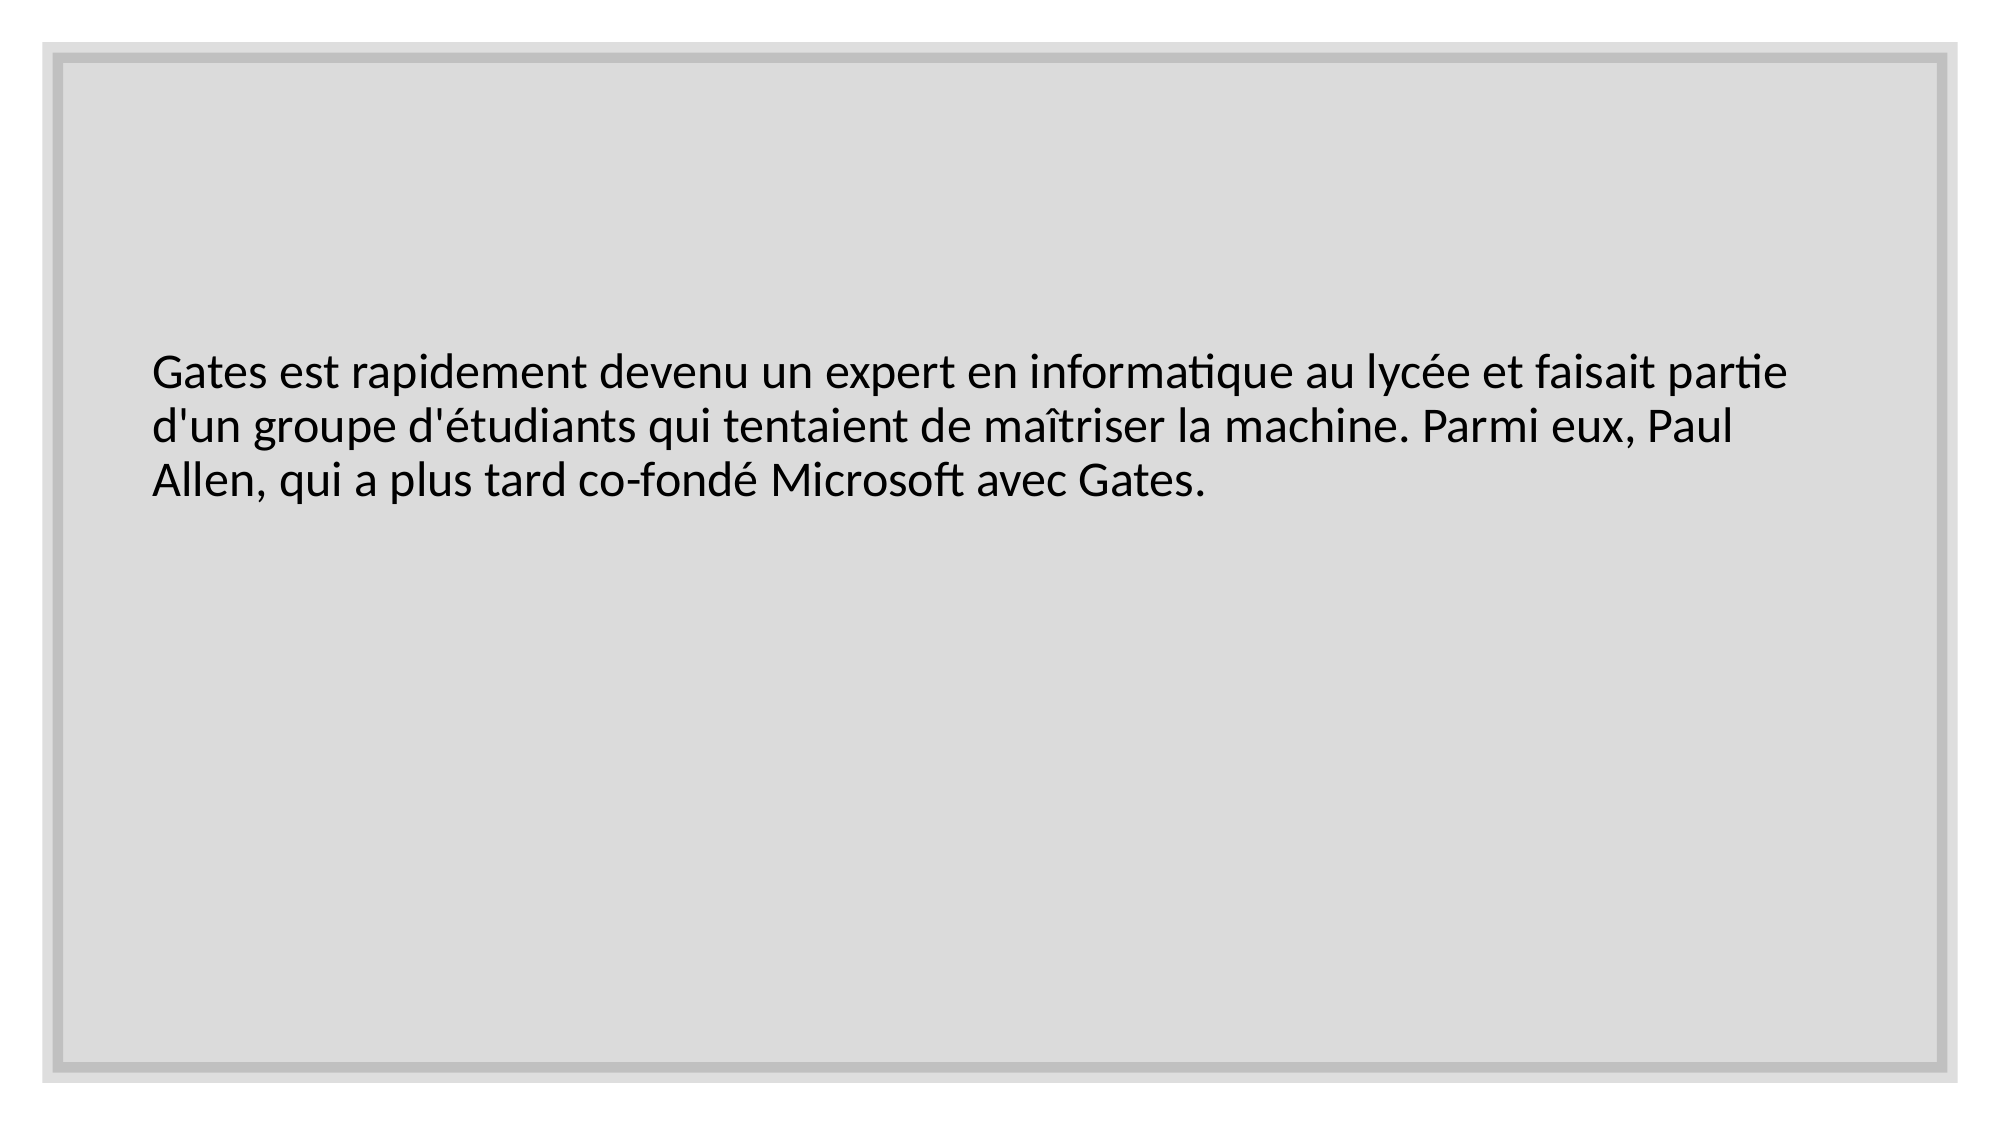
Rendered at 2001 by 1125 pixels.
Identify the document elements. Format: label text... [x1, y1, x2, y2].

list Gates est rapidement devenu un expert en informatique au lycée et faisait partie d'un groupe d'étudiants qui tentaient de maîtriser la machine. Parmi eux, Paul Allen, qui a plus tard co-fondé Microsoft avec Gates. [137, 337, 1863, 973]
text_box [53, 53, 1947, 1073]
